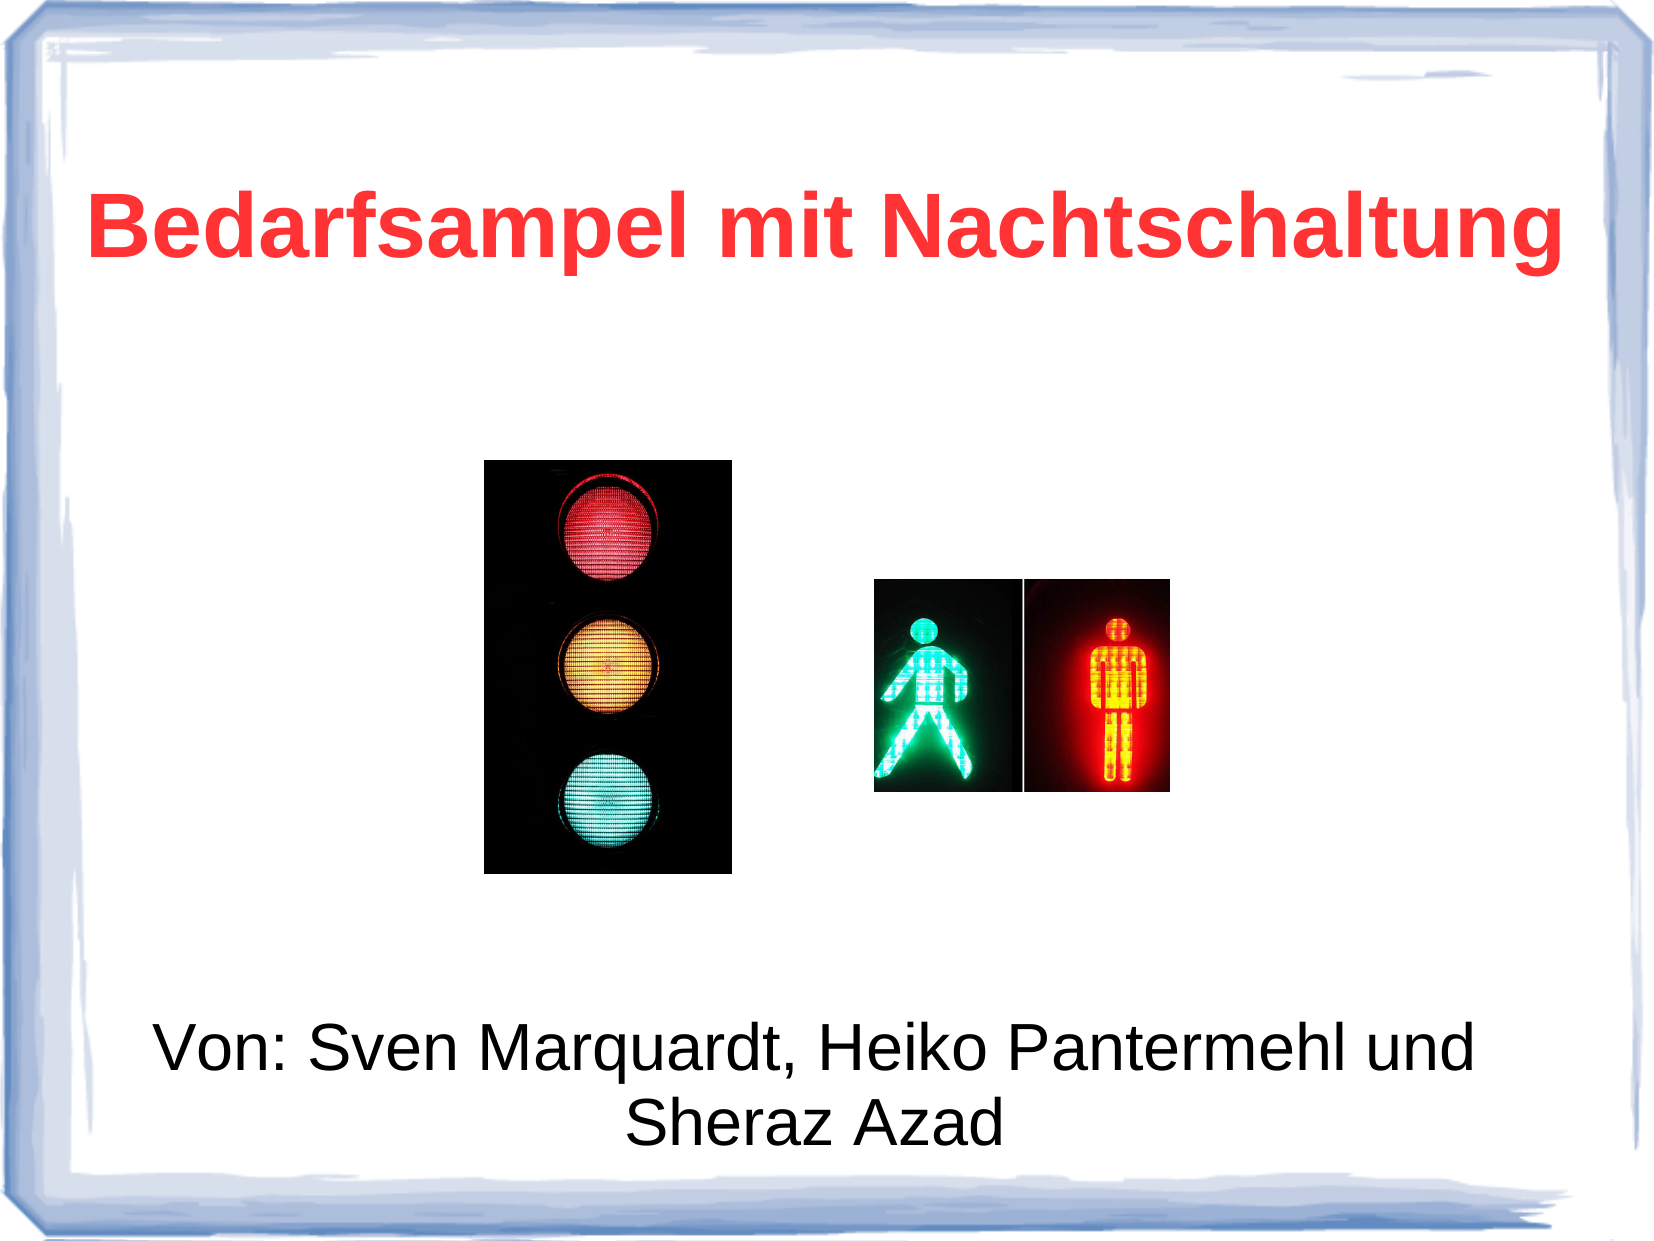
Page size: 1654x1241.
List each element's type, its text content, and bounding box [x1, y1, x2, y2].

subtitle Von: Sven Marquardt, Heiko Pantermehl und Sheraz Azad [70, 1010, 1559, 1234]
picture [0, 0, 1654, 1241]
title Bedarfsampel mit Nachtschaltung [82, 82, 1571, 369]
